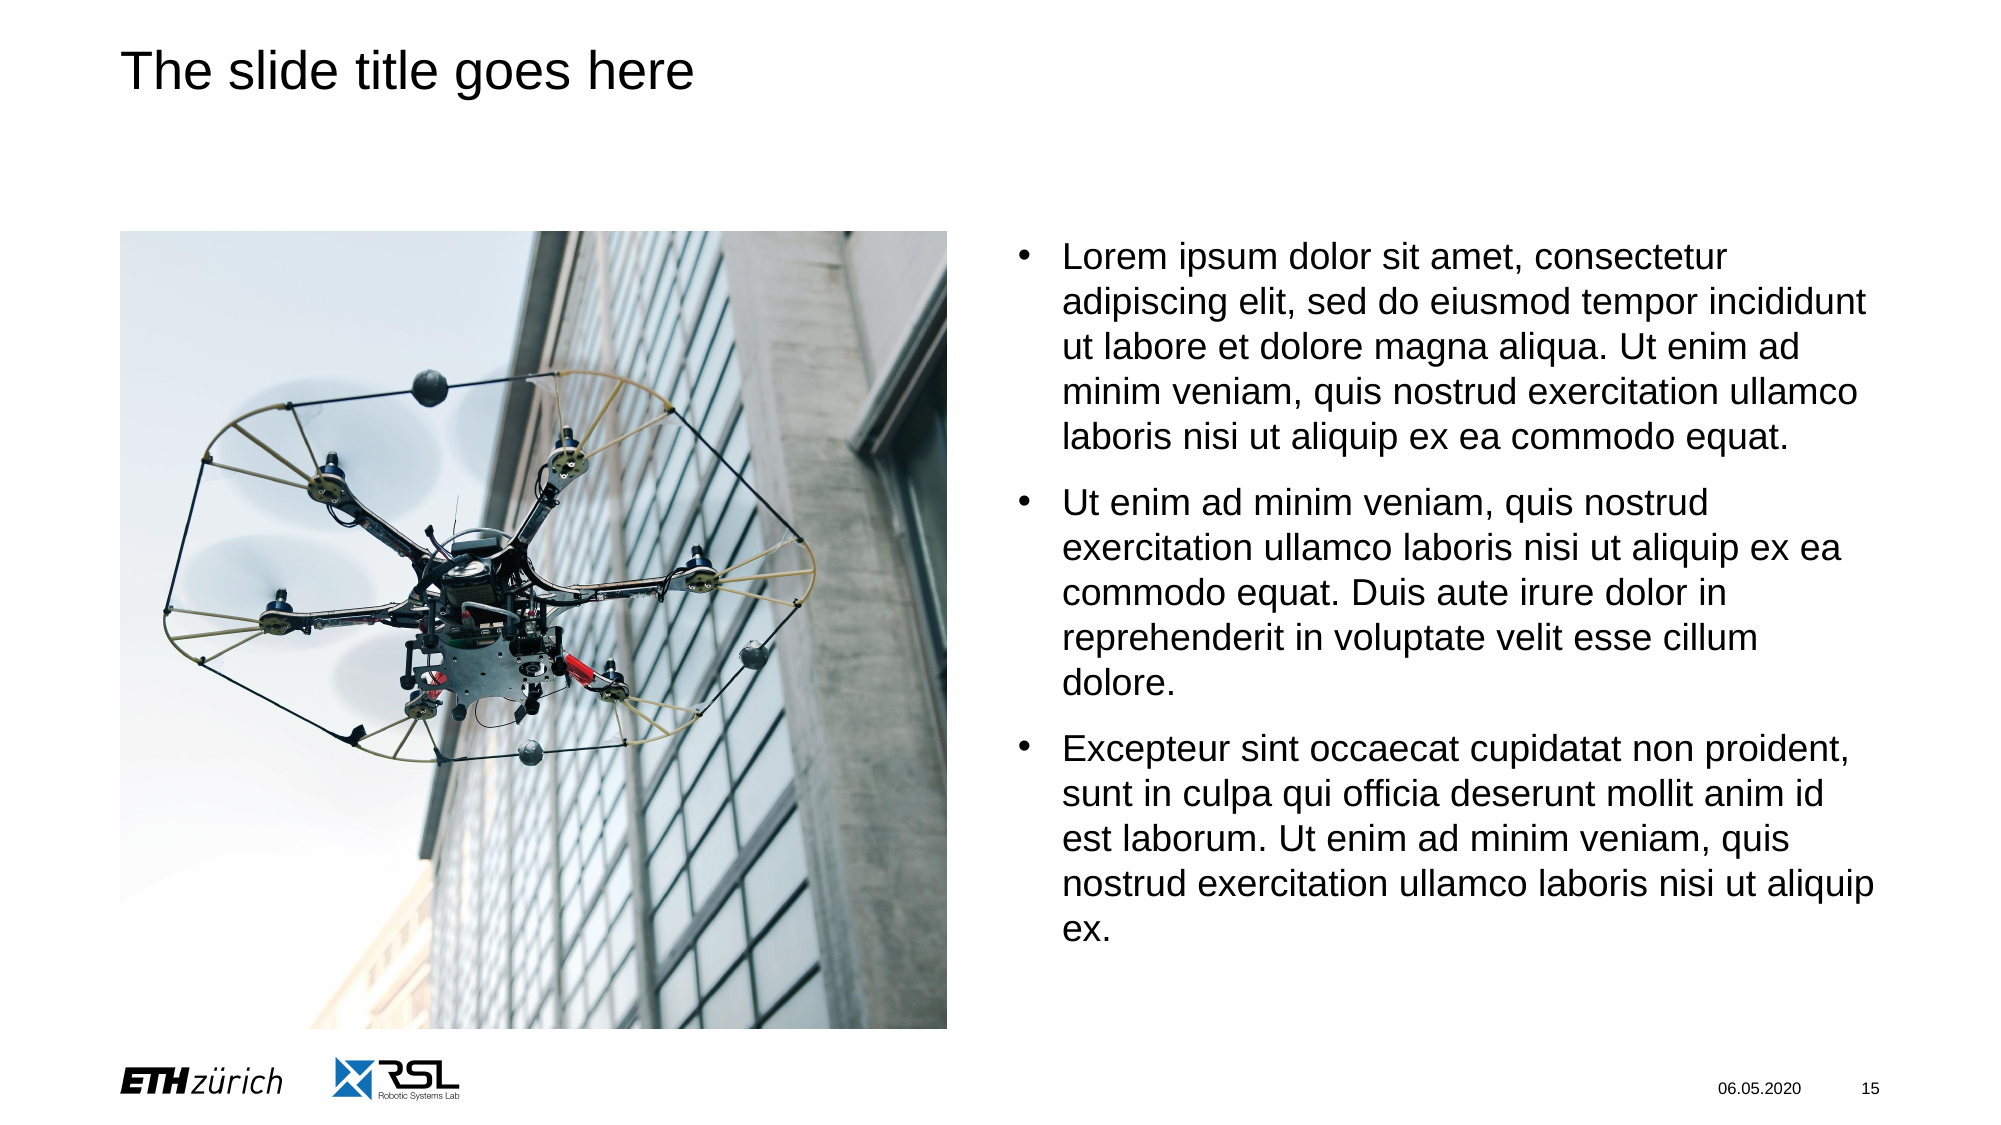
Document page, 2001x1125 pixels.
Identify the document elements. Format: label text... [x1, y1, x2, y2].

picture [120, 231, 947, 1029]
title The slide title goes here [120, 42, 1880, 191]
slide_number <number> [1827, 1069, 1880, 1106]
list Lorem ipsum dolor sit amet, consectetur adipiscing elit, sed do eiusmod tempor incididunt ut labore et dolore magna aliqua. Ut enim ad minim veniam, quis nostrud exercitation ullamco laboris nisi ut aliquip ex ea commodo equat. Ut enim ad minim veniam, quis nostrud exercitation ullamco laboris nisi ut aliquip ex ea commodo equat. Duis aute irure dolor in reprehenderit in voluptate velit esse cillum dolore. Excepteur sint occaecat cupidatat non proident, sunt in culpa qui officia deserunt mollit anim id est laborum. Ut enim ad minim veniam, quis nostrud exercitation ullamco laboris nisi ut aliquip ex. [1017, 231, 1880, 1029]
picture [120, 1067, 282, 1094]
slide_number 06.05.2020 [1718, 1069, 1819, 1106]
picture [327, 1052, 464, 1106]
